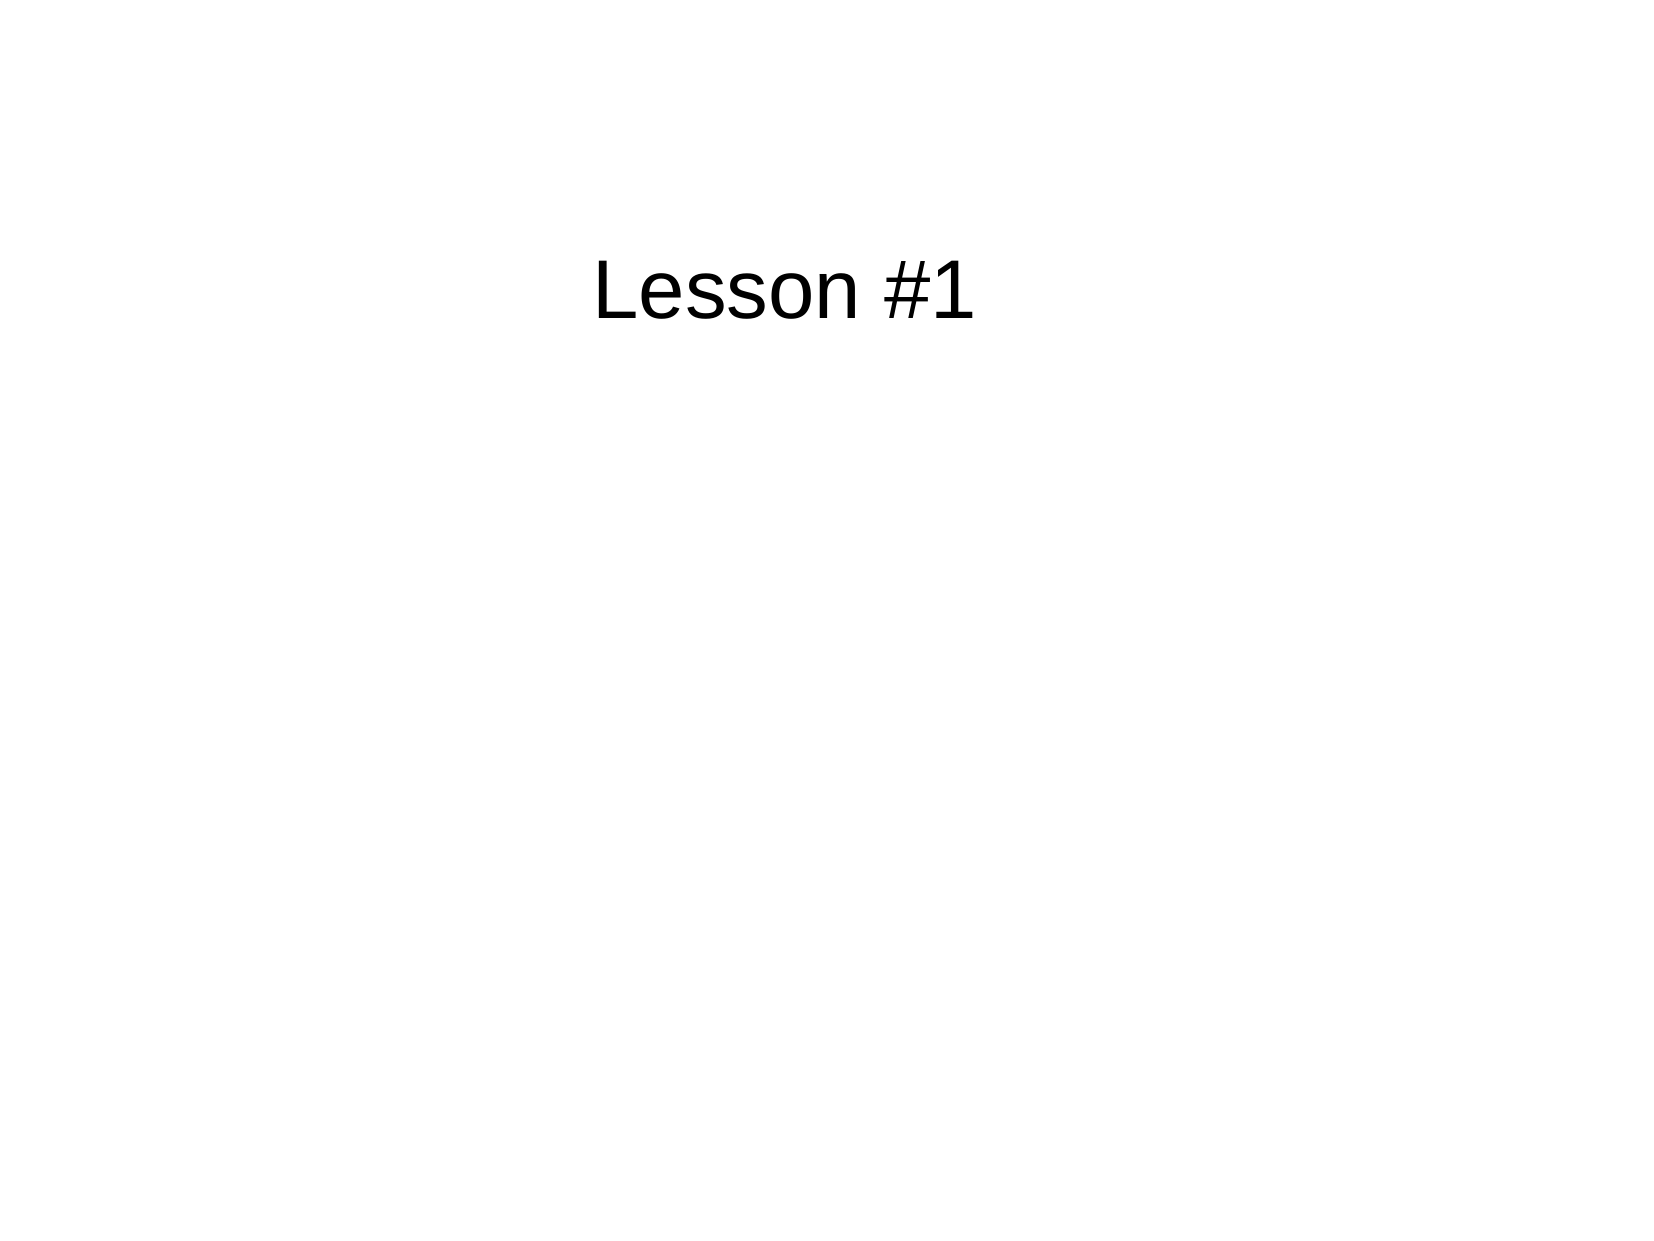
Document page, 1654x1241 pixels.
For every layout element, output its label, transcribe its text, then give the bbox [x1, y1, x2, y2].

text_box Lesson #1 [578, 236, 993, 345]
